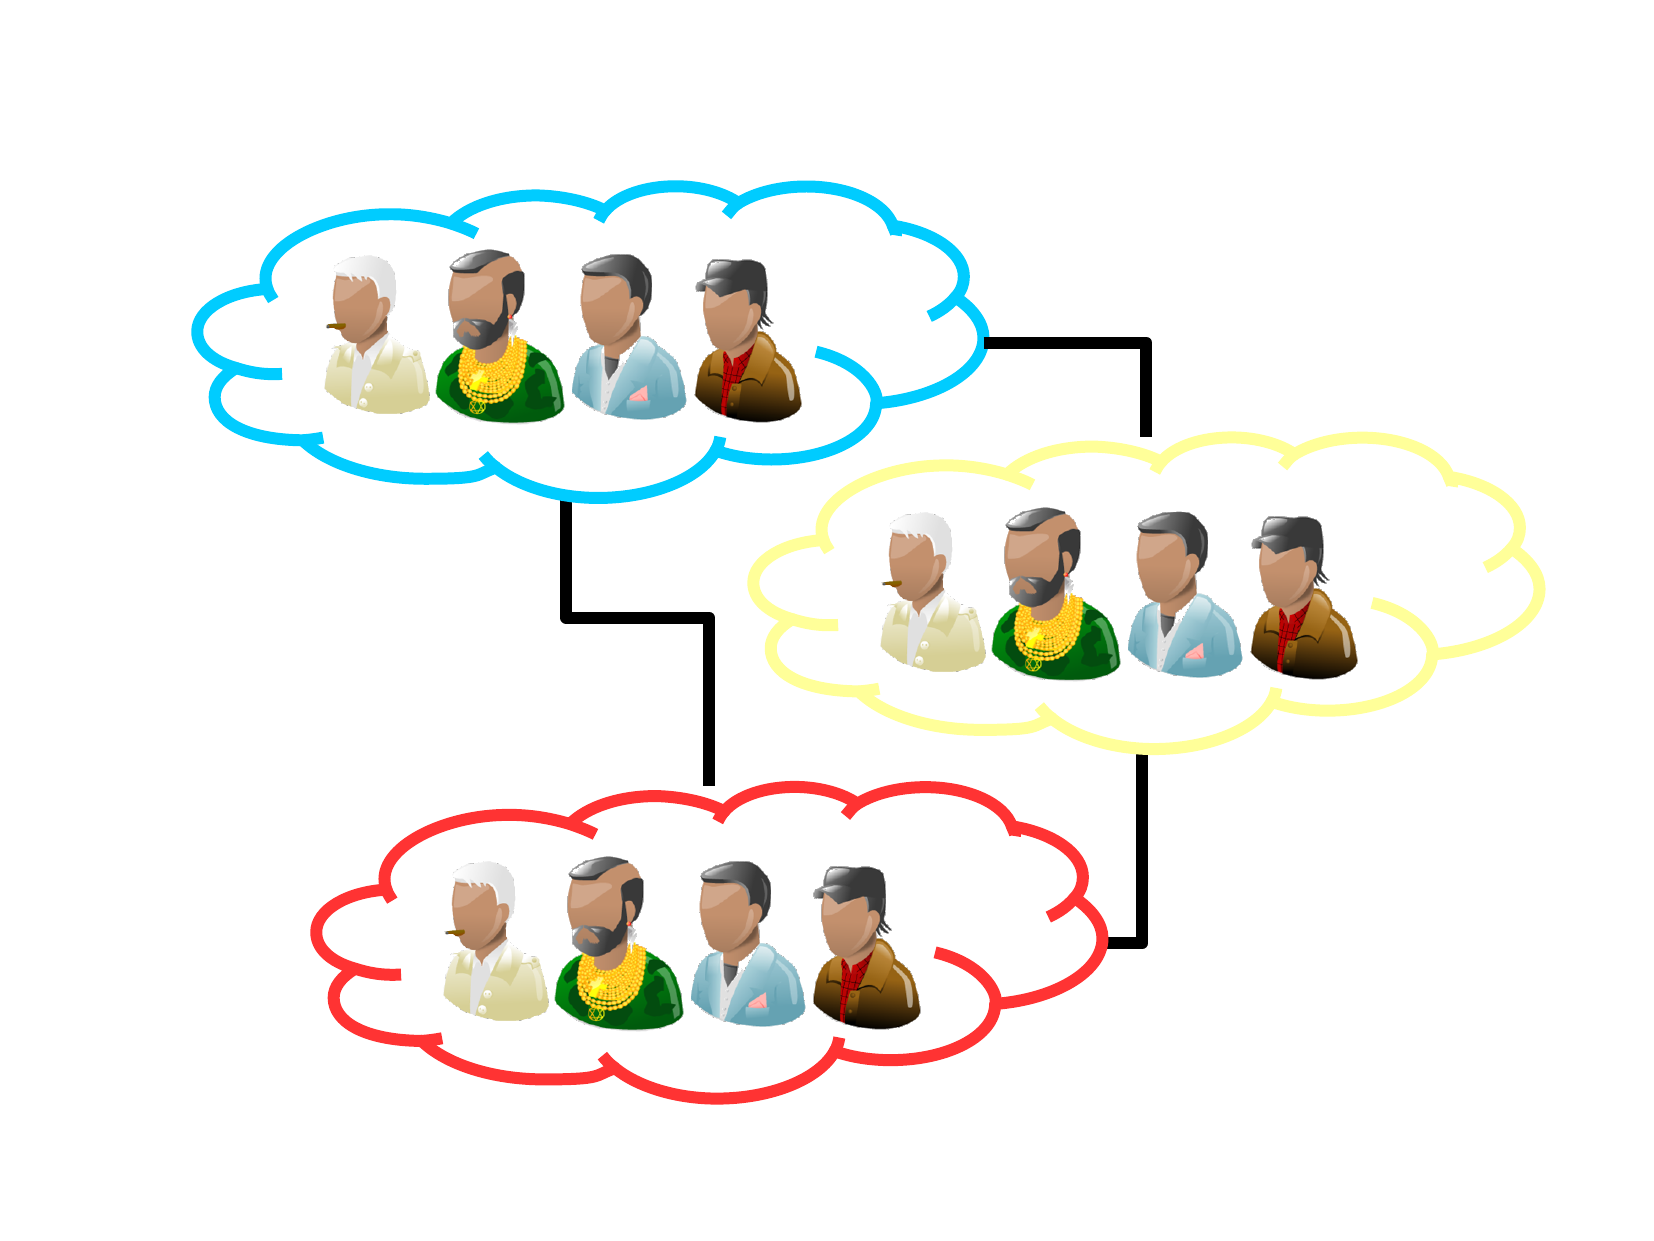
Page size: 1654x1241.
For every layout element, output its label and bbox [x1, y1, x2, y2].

text_box [753, 437, 1540, 750]
picture [443, 838, 929, 1057]
text_box [197, 186, 984, 498]
text_box [316, 786, 1103, 1099]
picture [880, 488, 1366, 707]
picture [324, 231, 810, 450]
